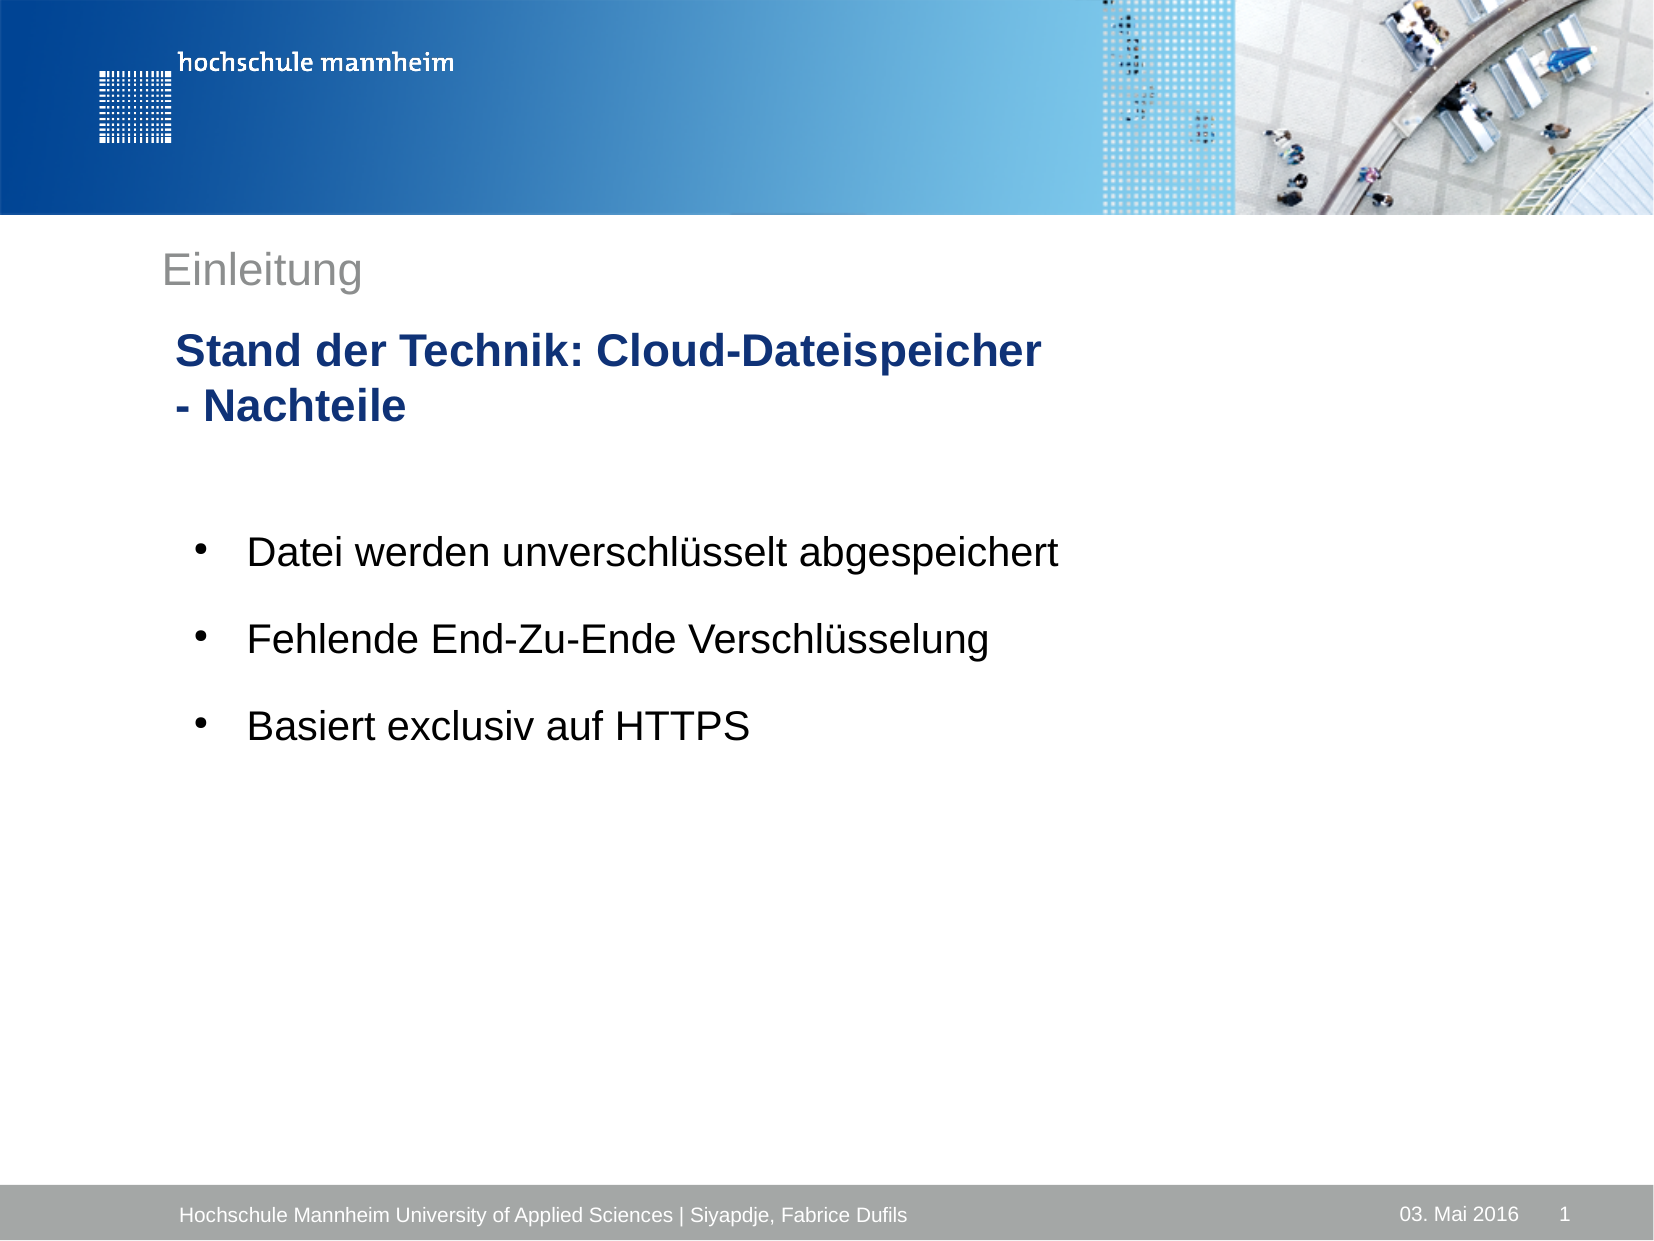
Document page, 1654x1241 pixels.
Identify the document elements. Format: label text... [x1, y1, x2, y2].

text_box Einleitung [146, 236, 378, 303]
footer Hochschule Mannheim University of Applied Sciences | Siyapdje, Fabrice Dufils [179, 1198, 1192, 1227]
slide_number 03. Mai 2016 1 [1204, 1198, 1571, 1227]
picture [0, 0, 1654, 215]
title Stand der Technik: Cloud-Dateispeicher - Nachteile [175, 320, 1569, 437]
list Datei werden unverschlüsselt abgespeichert Fehlende End-Zu-Ende Verschlüsselung Basiert exclusiv auf HTTPS [175, 437, 1569, 1089]
